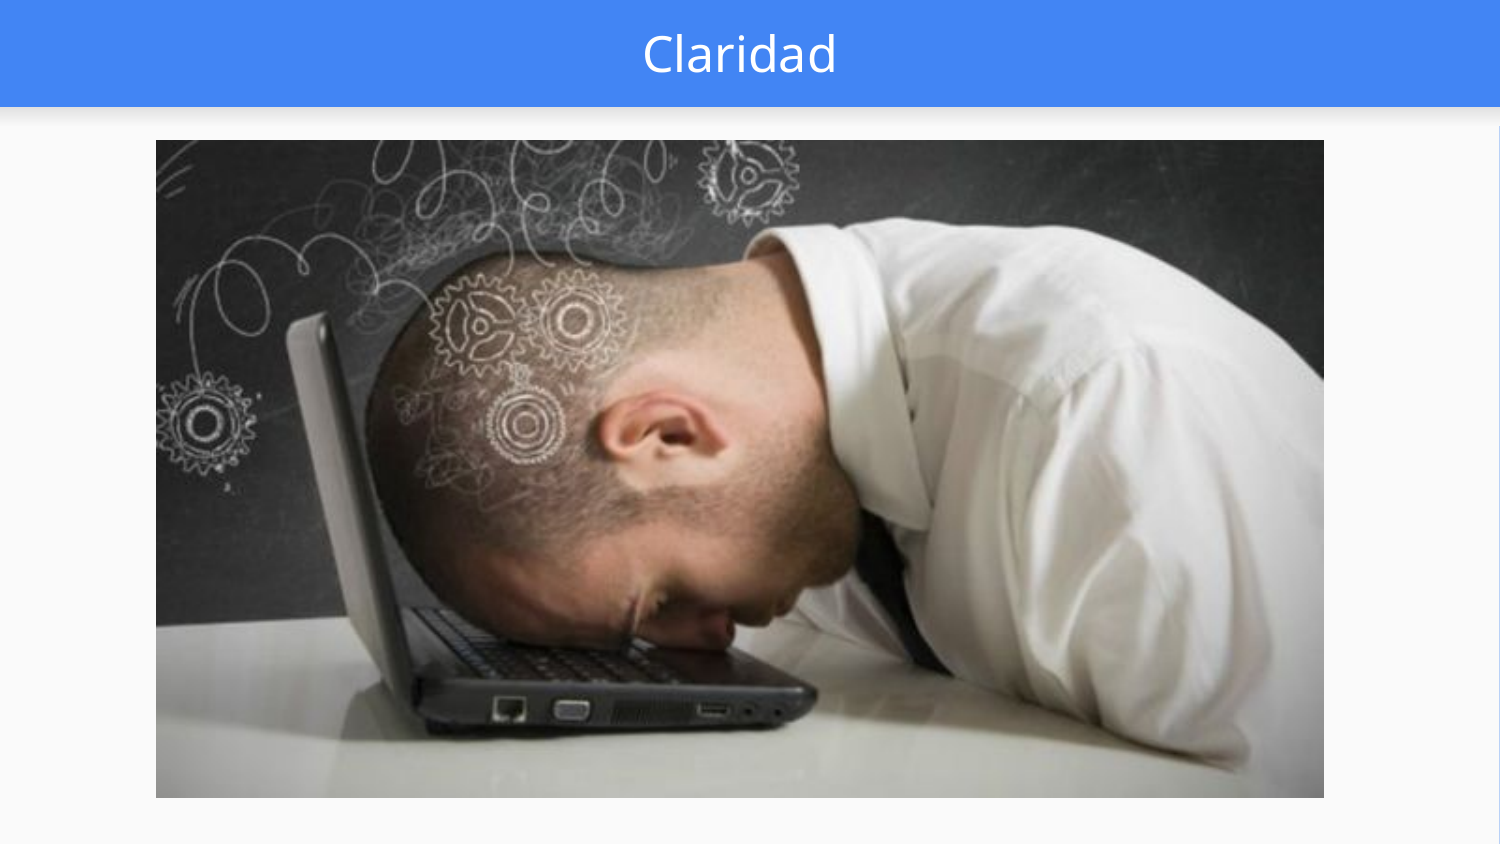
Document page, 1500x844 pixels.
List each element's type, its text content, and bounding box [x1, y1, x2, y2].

picture [156, 140, 1324, 798]
title Claridad [16, 2, 1464, 102]
